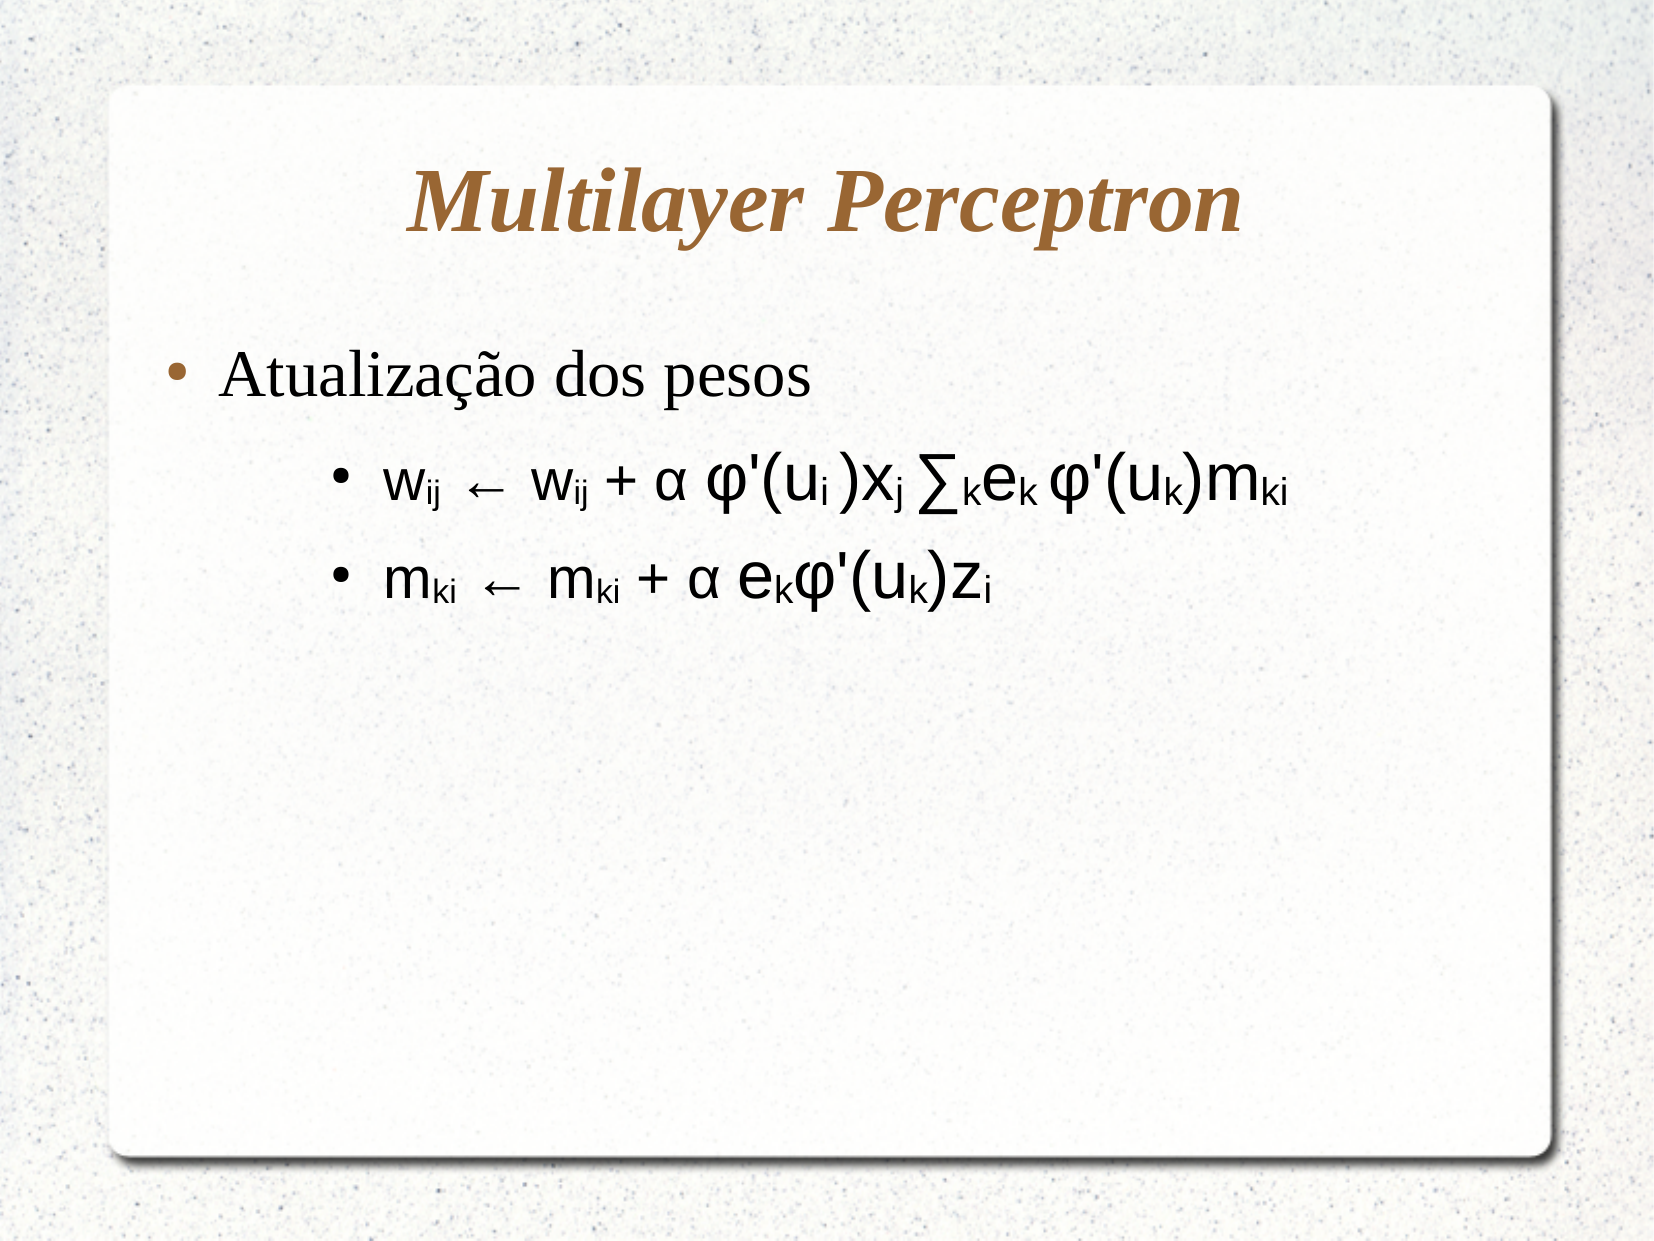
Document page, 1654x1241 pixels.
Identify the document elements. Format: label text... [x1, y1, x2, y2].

title Multilayer Perceptron [118, 96, 1536, 304]
list Atualização dos pesos wij ← wij + α φ'(ui )xj ∑kek φ'(uk)mki mki ← mki + α ekφ'(uk)zi [147, 336, 1506, 1241]
picture [0, 0, 1654, 1241]
